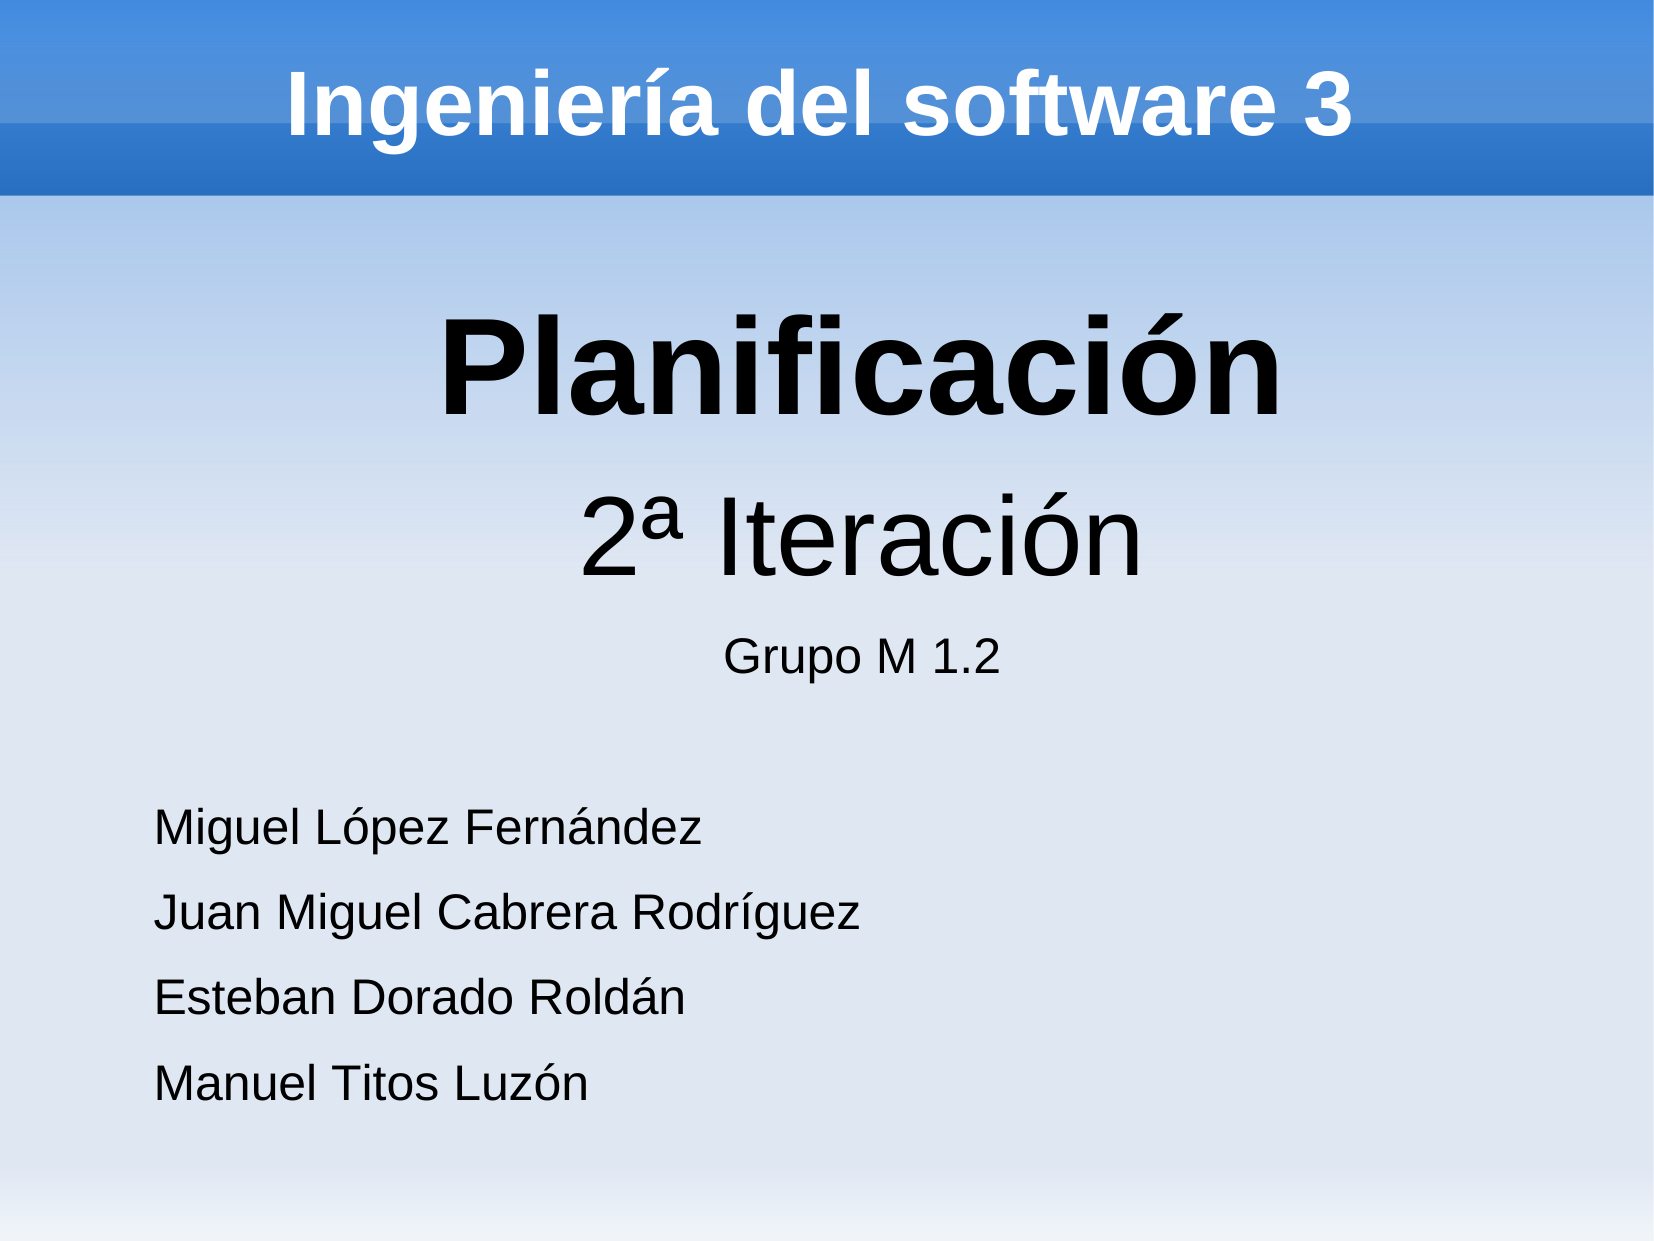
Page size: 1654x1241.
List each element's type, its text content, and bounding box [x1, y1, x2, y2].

picture [0, 0, 1654, 1241]
title Ingeniería del software 3 [76, 7, 1565, 200]
list Planificación 2ª Iteración Grupo M 1.2 Miguel López Fernández Juan Miguel Cabrera Rodríguez Esteban Dorado Roldán Manuel Titos Luzón [82, 290, 1571, 1111]
